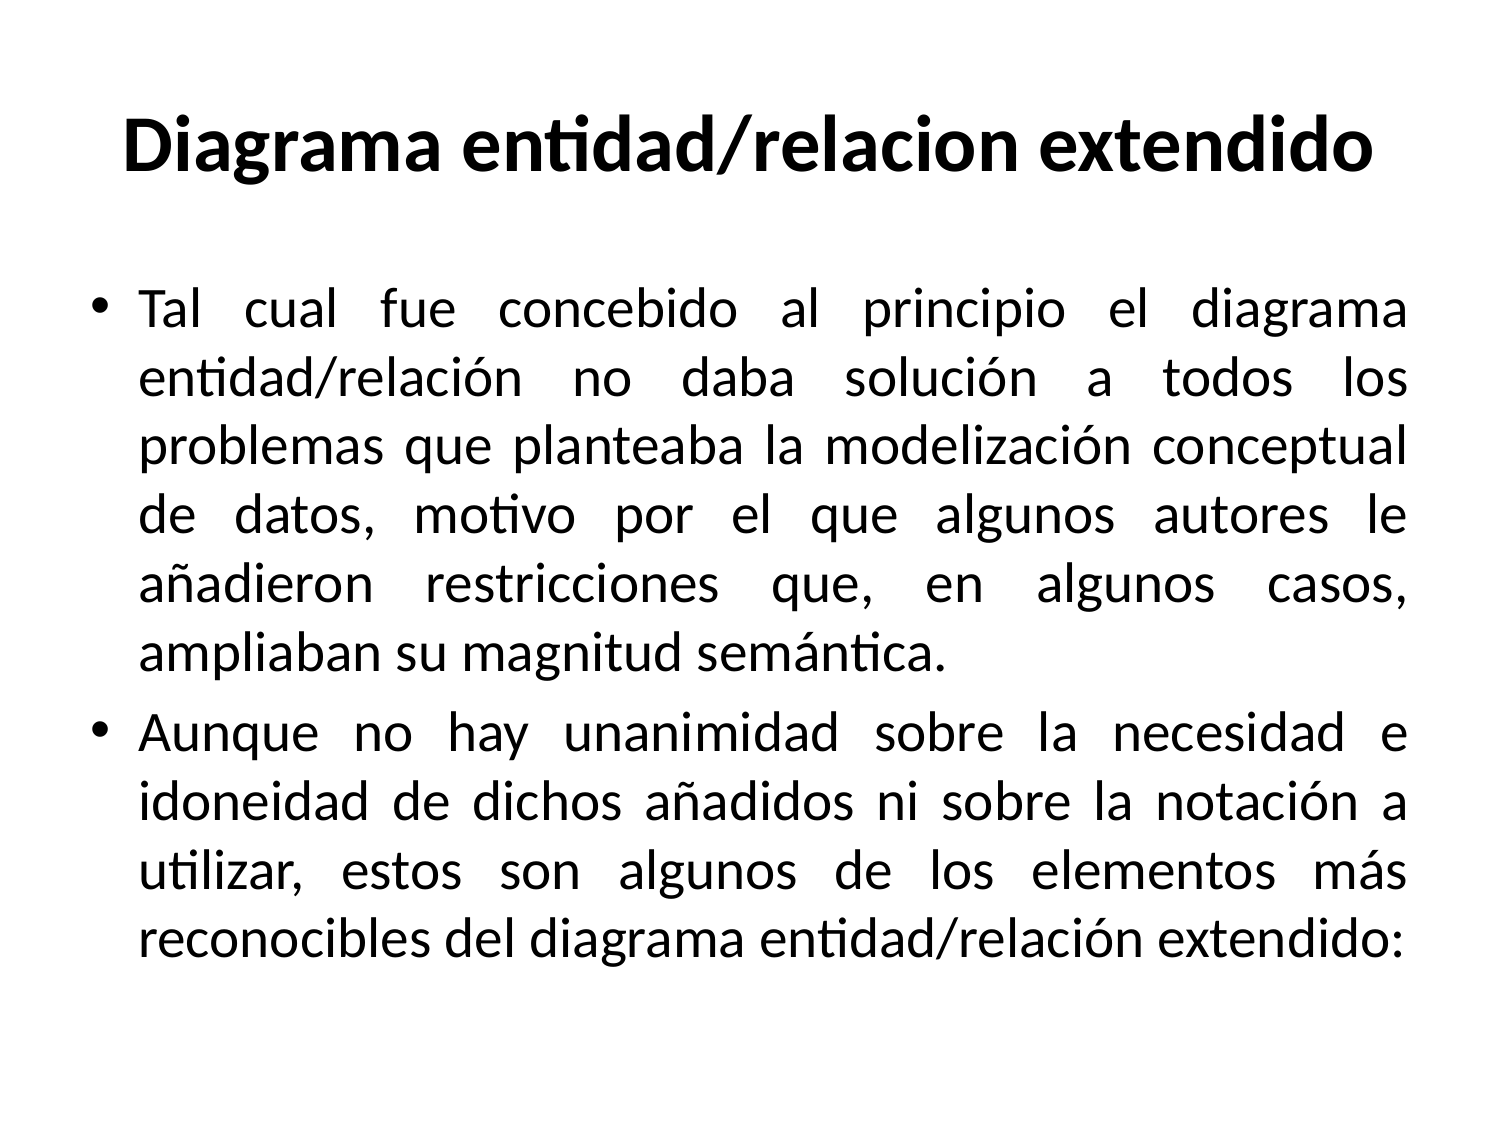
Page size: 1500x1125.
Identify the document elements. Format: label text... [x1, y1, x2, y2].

title Diagrama entidad/relacion extendido [75, 45, 1425, 233]
list Tal cual fue concebido al principio el diagrama entidad/relación no daba solución a todos los problemas que planteaba la modelización conceptual de datos, motivo por el que algunos autores le añadieron restricciones que, en algunos casos, ampliaban su magnitud semántica. Aunque no hay unanimidad sobre la necesidad e idoneidad de dichos añadidos ni sobre la notación a utilizar, estos son algunos de los elementos más reconocibles del diagrama entidad/relación extendido: [75, 262, 1425, 1012]
